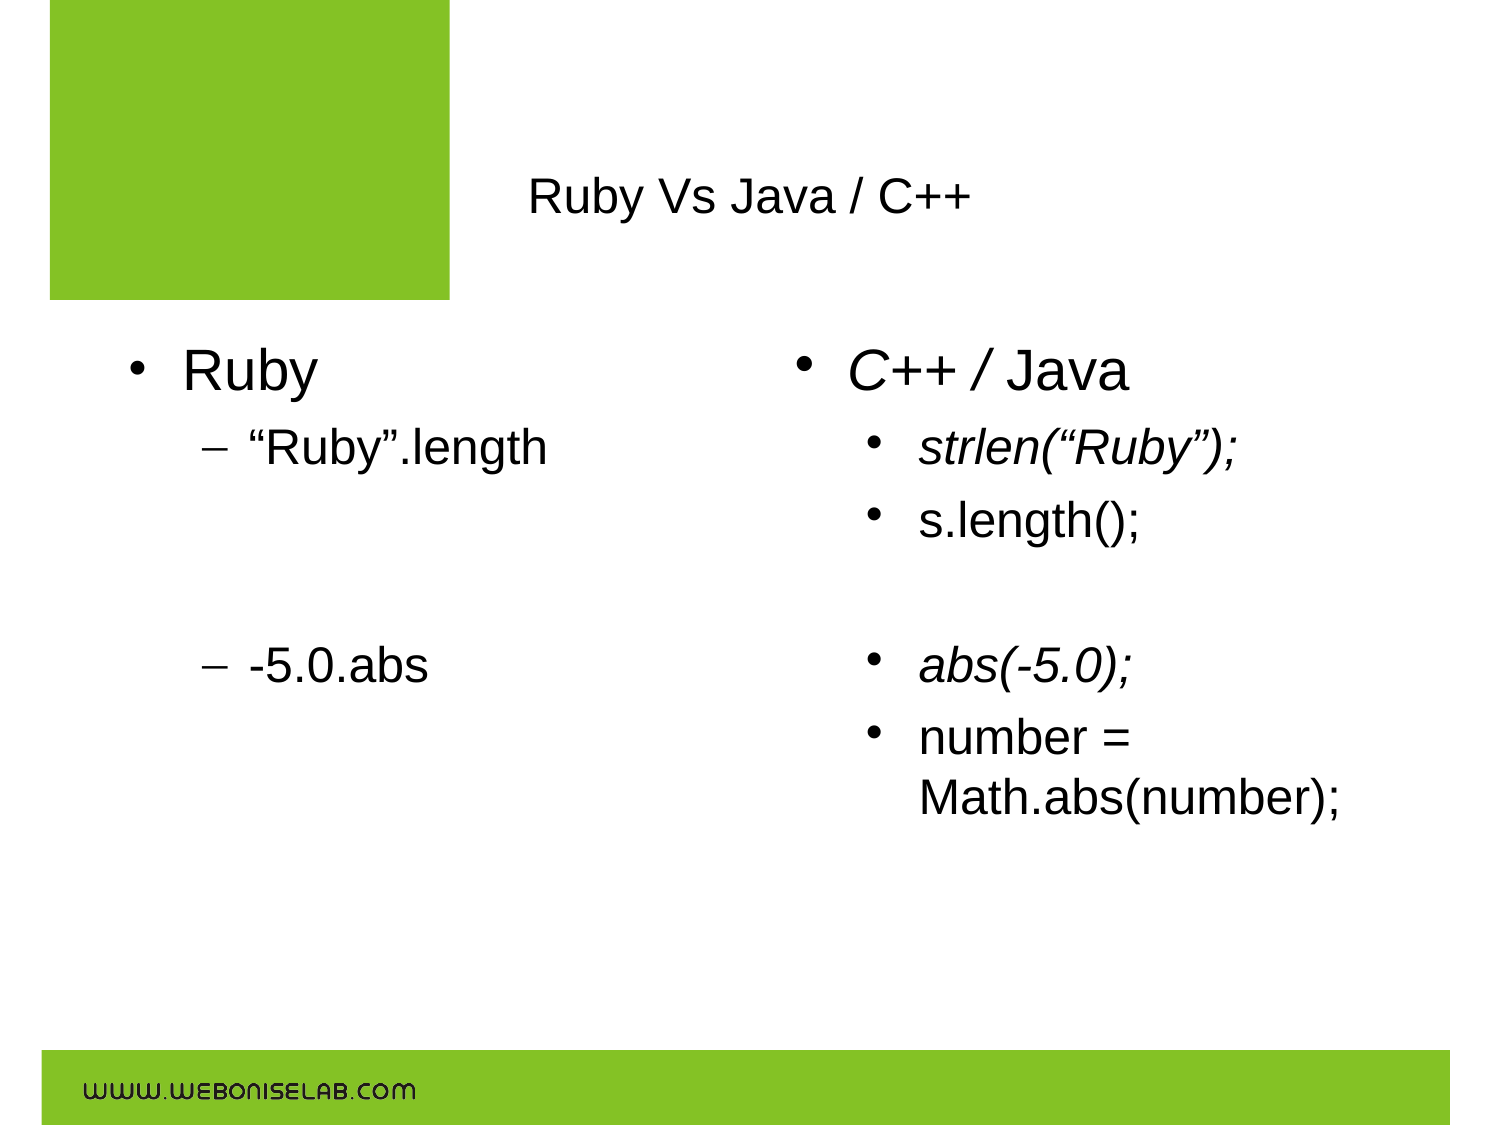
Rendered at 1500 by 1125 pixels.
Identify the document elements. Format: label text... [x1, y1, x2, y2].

list Ruby “Ruby”.length -5.0.abs [112, 324, 738, 1001]
list C++ / Java strlen(“Ruby”); s.length(); abs(-5.0); number = Math.abs(number); [762, 324, 1388, 1001]
picture [83, 1083, 415, 1100]
title Ruby Vs Java / C++ [112, 99, 1388, 288]
